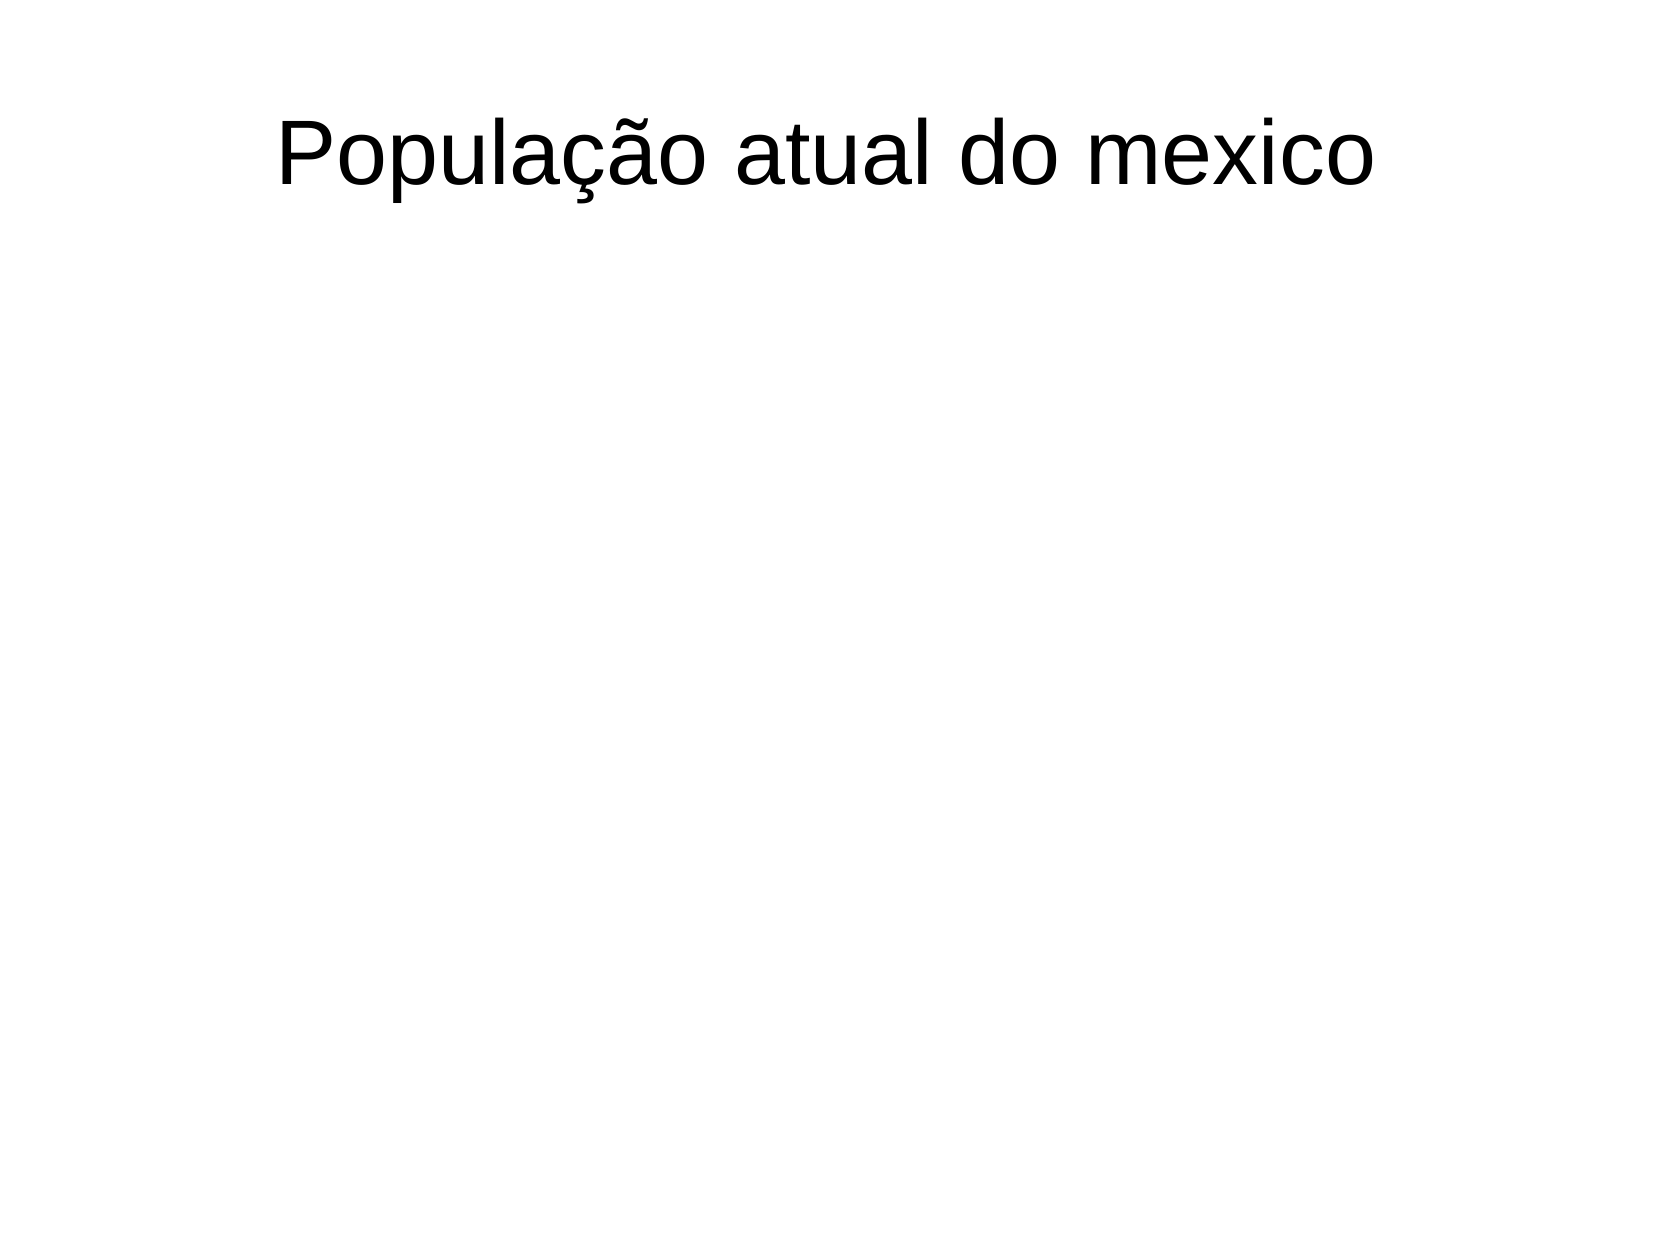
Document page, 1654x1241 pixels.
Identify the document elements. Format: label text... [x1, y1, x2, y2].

title População atual do mexico [82, 49, 1571, 257]
